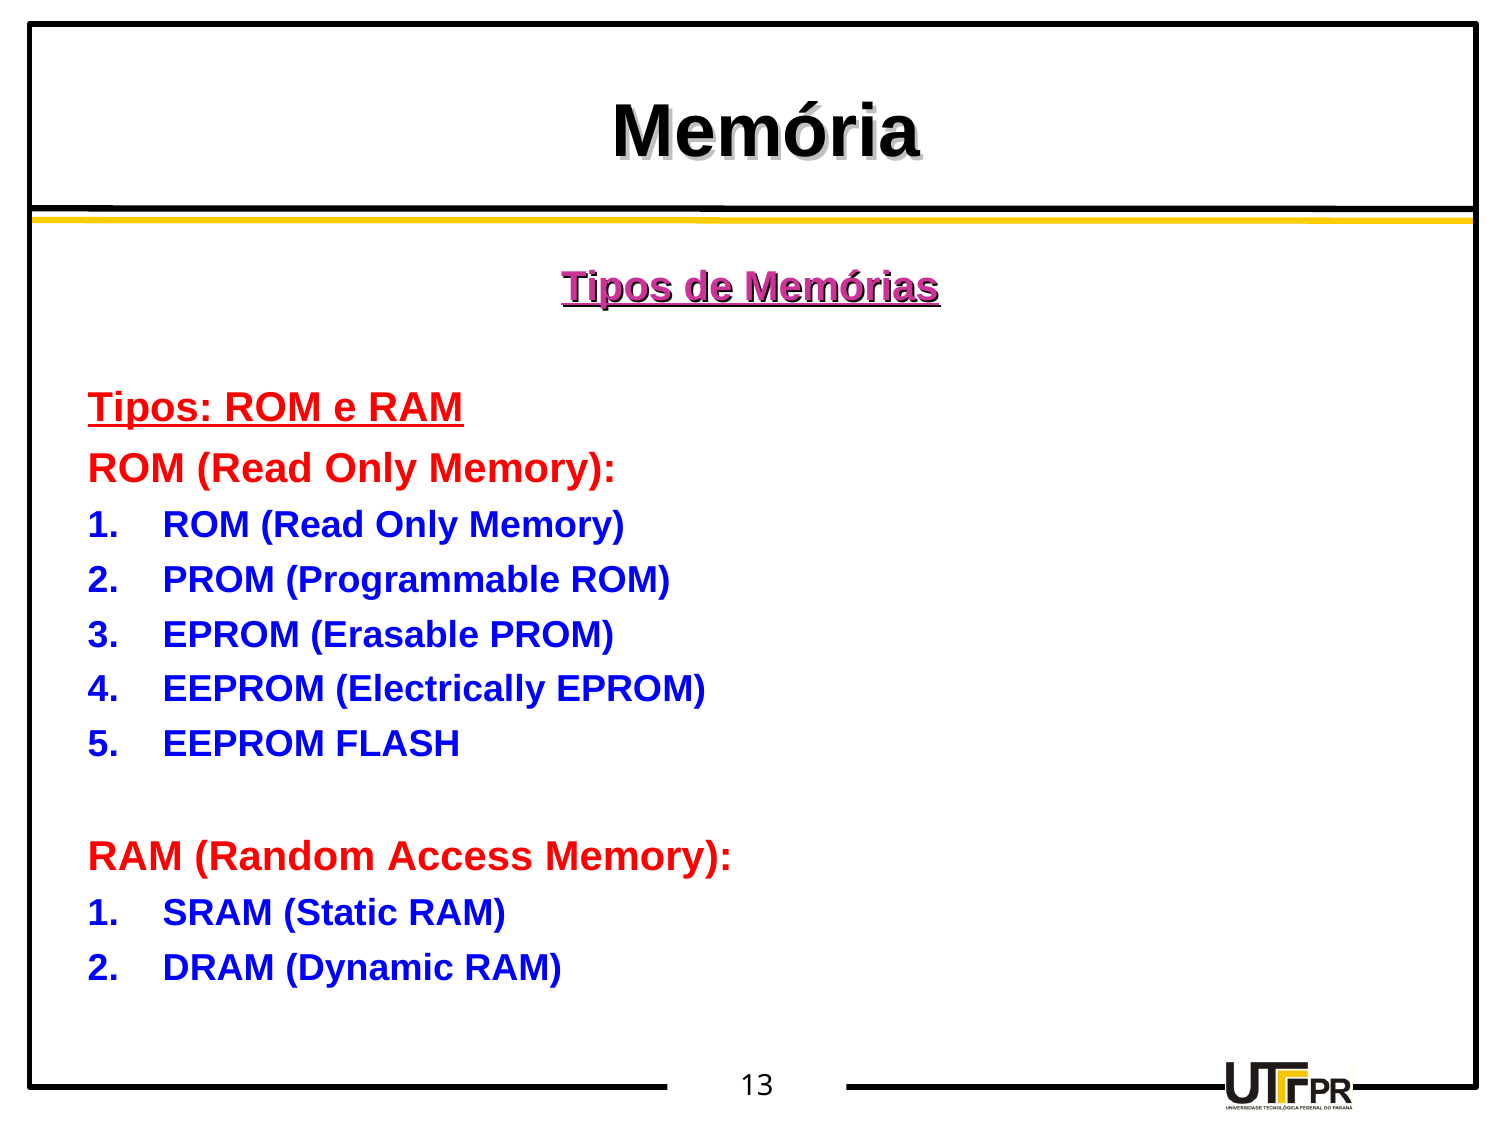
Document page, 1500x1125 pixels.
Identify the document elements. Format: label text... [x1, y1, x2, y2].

picture [1225, 1062, 1353, 1110]
list Tipos de Memórias Tipos: ROM e RAM ROM (Read Only Memory): ROM (Read Only Memory) PROM (Programmable ROM) EPROM (Erasable PROM) EEPROM (Electrically EPROM) EEPROM FLASH RAM (Random Access Memory): SRAM (Static RAM) DRAM (Dynamic RAM) [72, 257, 1428, 1027]
text_box Memória [29, 29, 1477, 207]
